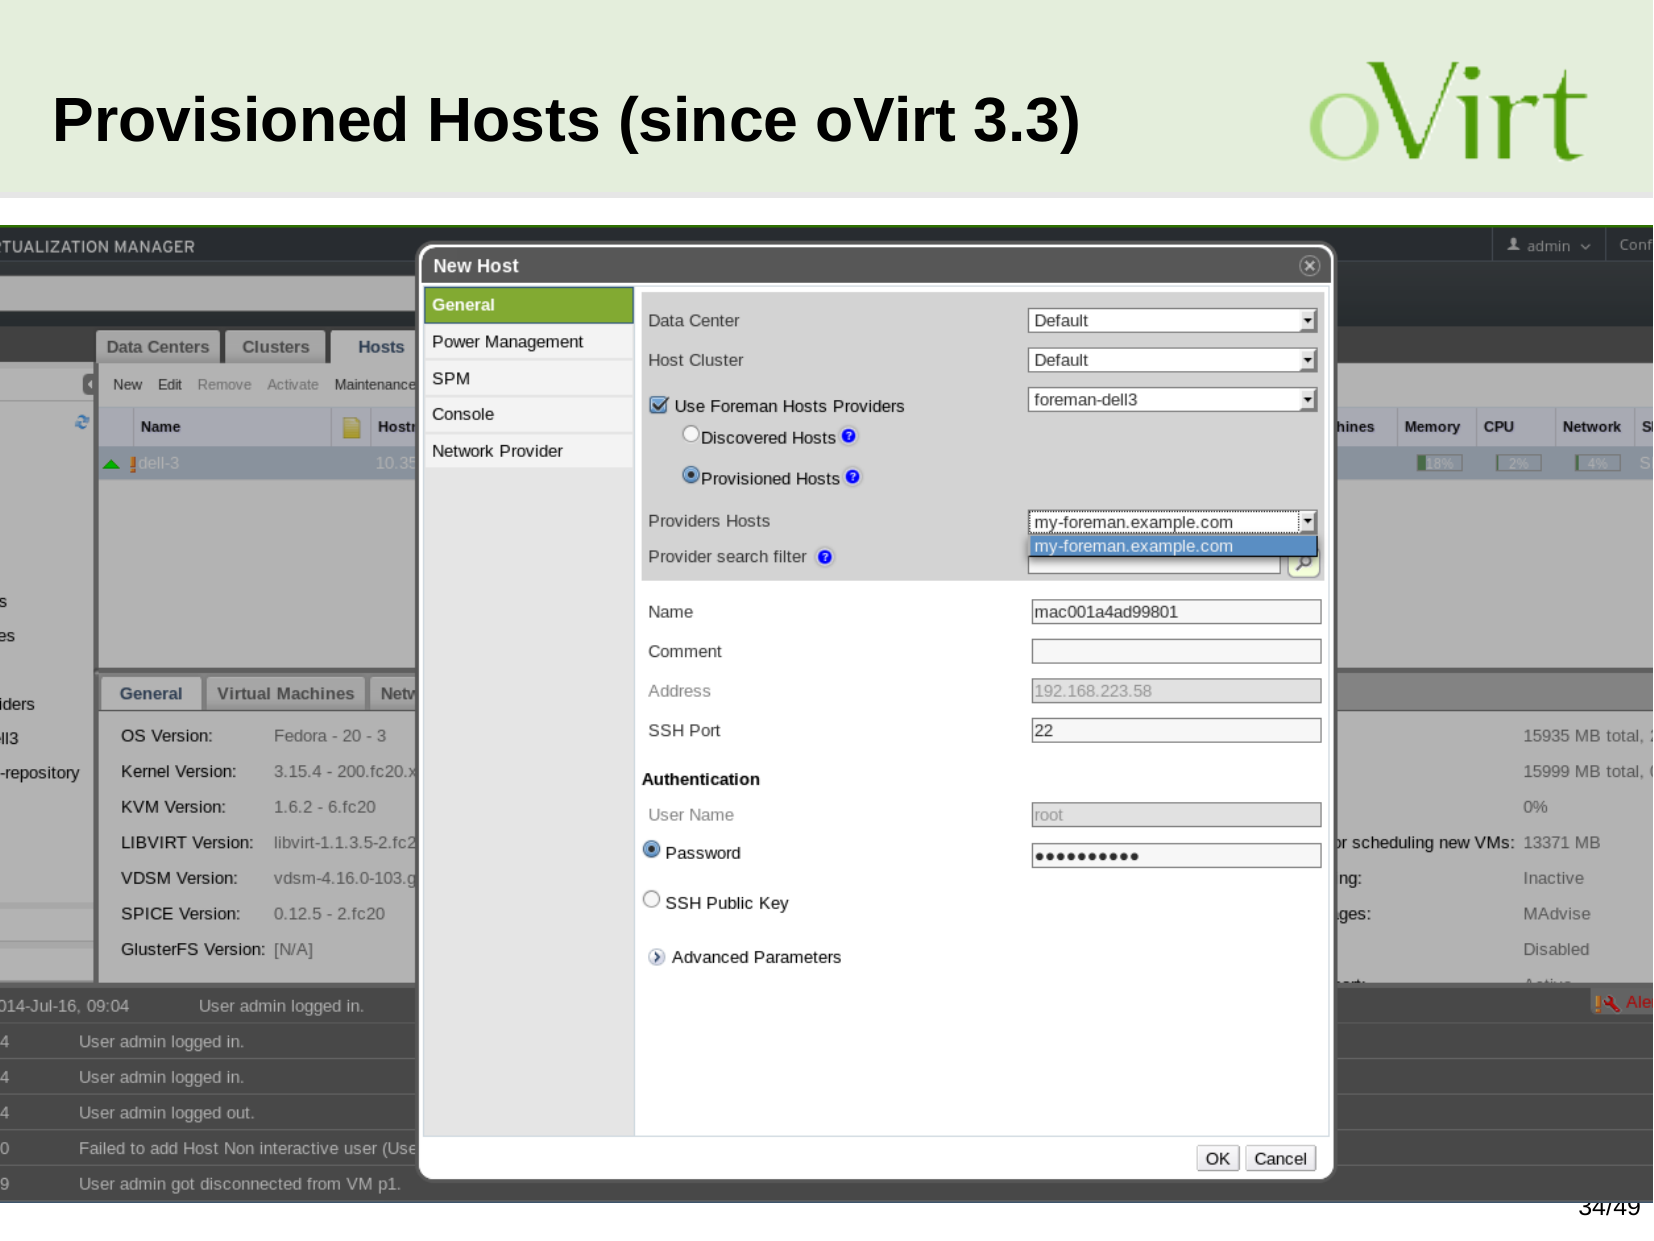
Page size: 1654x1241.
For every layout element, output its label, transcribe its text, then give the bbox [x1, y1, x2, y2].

picture [0, 225, 1653, 1203]
picture [1289, 36, 1613, 181]
title Provisioned Hosts (since oVirt 3.3) [52, 14, 1330, 154]
